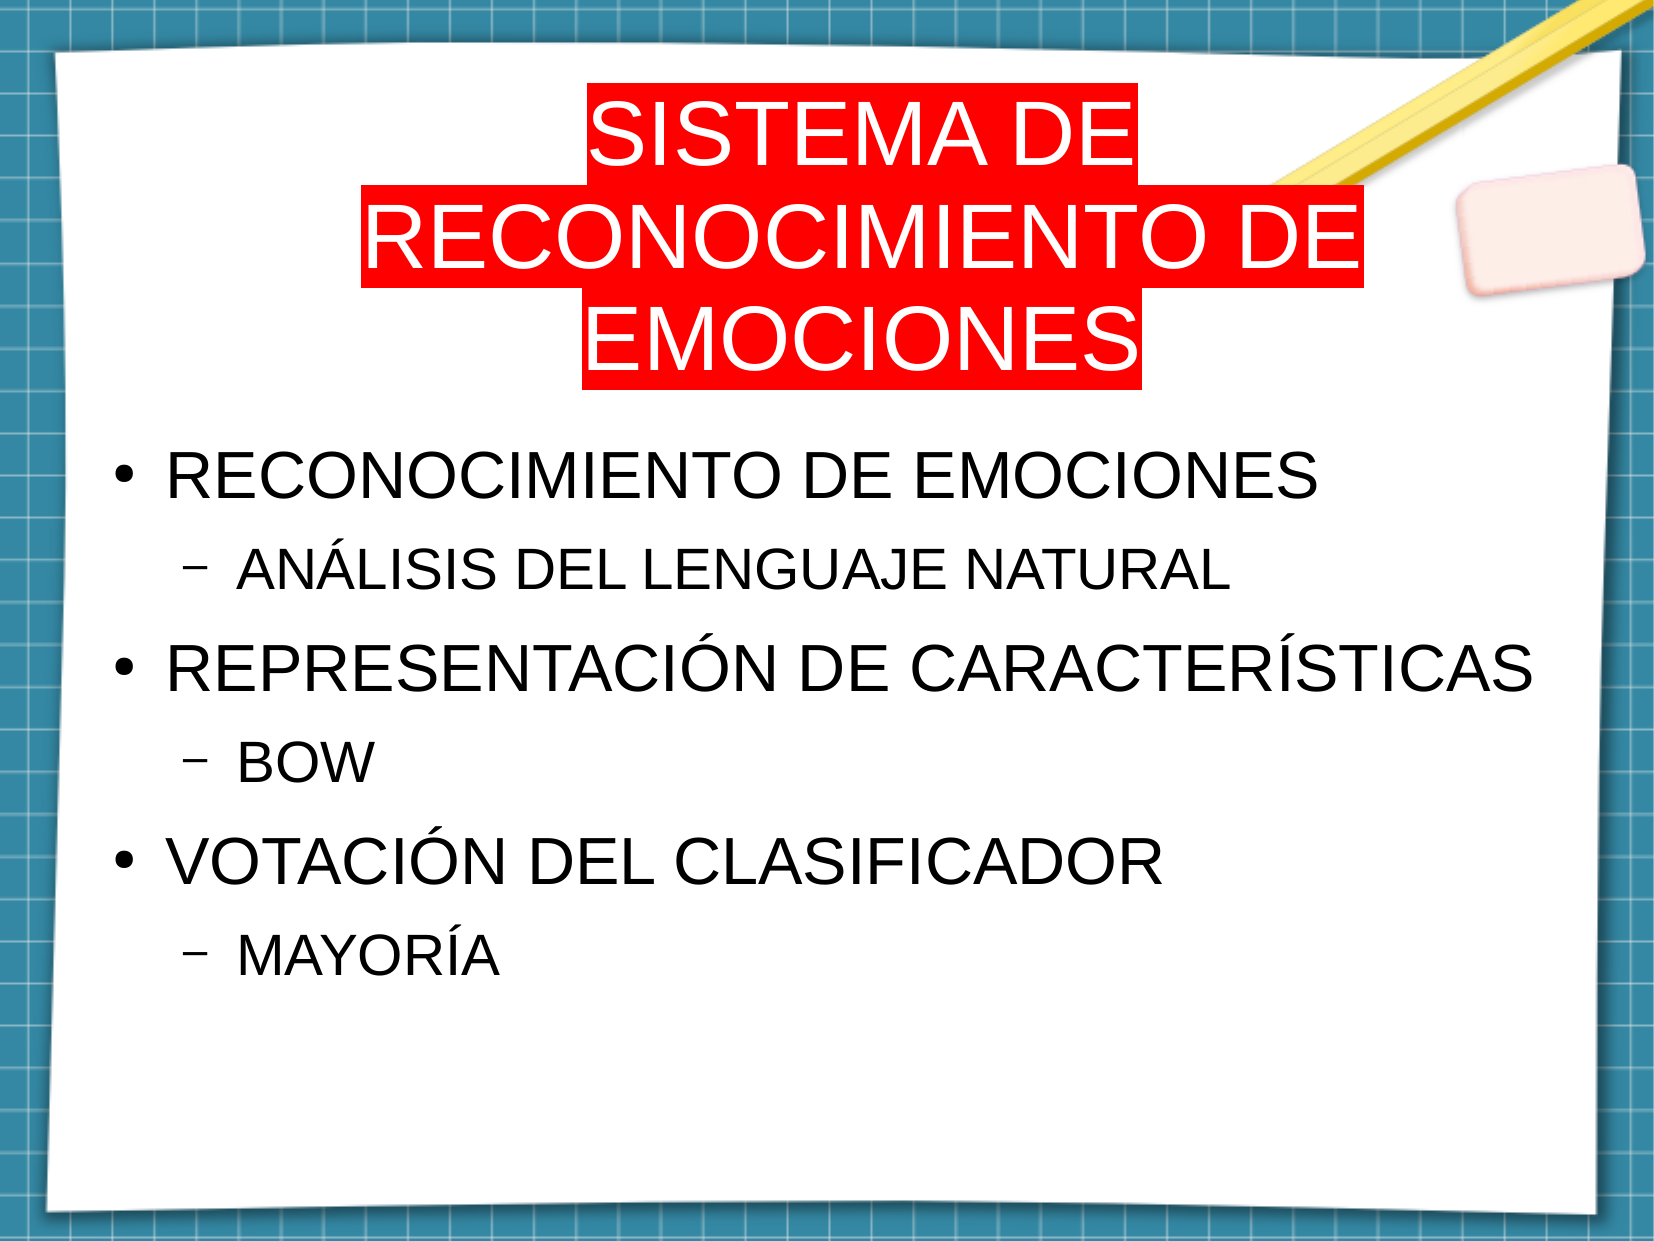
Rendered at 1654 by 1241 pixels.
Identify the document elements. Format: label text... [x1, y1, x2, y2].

picture [0, 0, 1654, 1241]
list RECONOCIMIENTO DE EMOCIONES ANÁLISIS DEL LENGUAJE NATURAL REPRESENTACIÓN DE CARACTERÍSTICAS BOW VOTACIÓN DEL CLASIFICADOR MAYORÍA [94, 438, 1583, 1158]
title SISTEMA DE RECONOCIMIENTO DE EMOCIONES [82, 82, 1571, 391]
